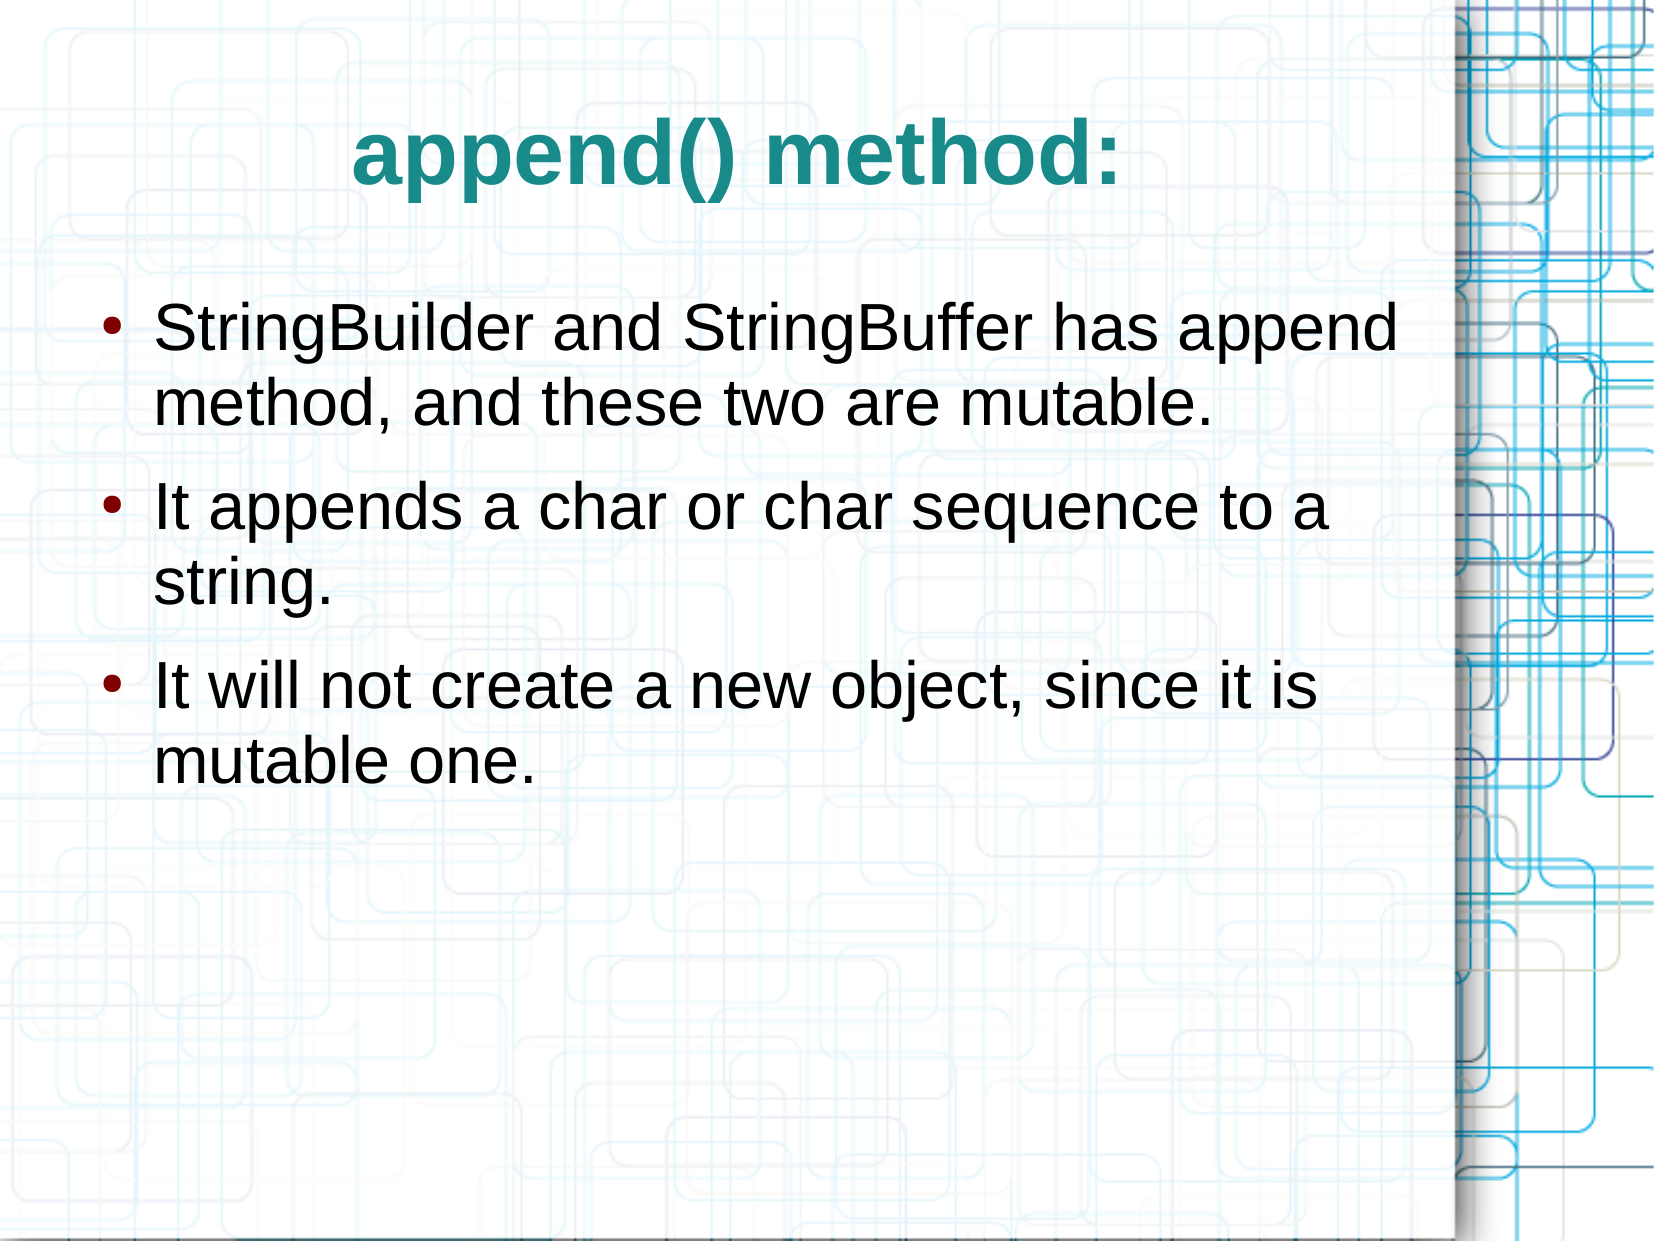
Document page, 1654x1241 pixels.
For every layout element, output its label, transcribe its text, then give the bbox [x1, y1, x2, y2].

picture [0, 0, 1654, 1241]
title append() method: [59, 49, 1418, 257]
list StringBuilder and StringBuffer has append method, and these two are mutable. It appends a char or char sequence to a string. It will not create a new object, since it is mutable one. [82, 290, 1418, 1010]
